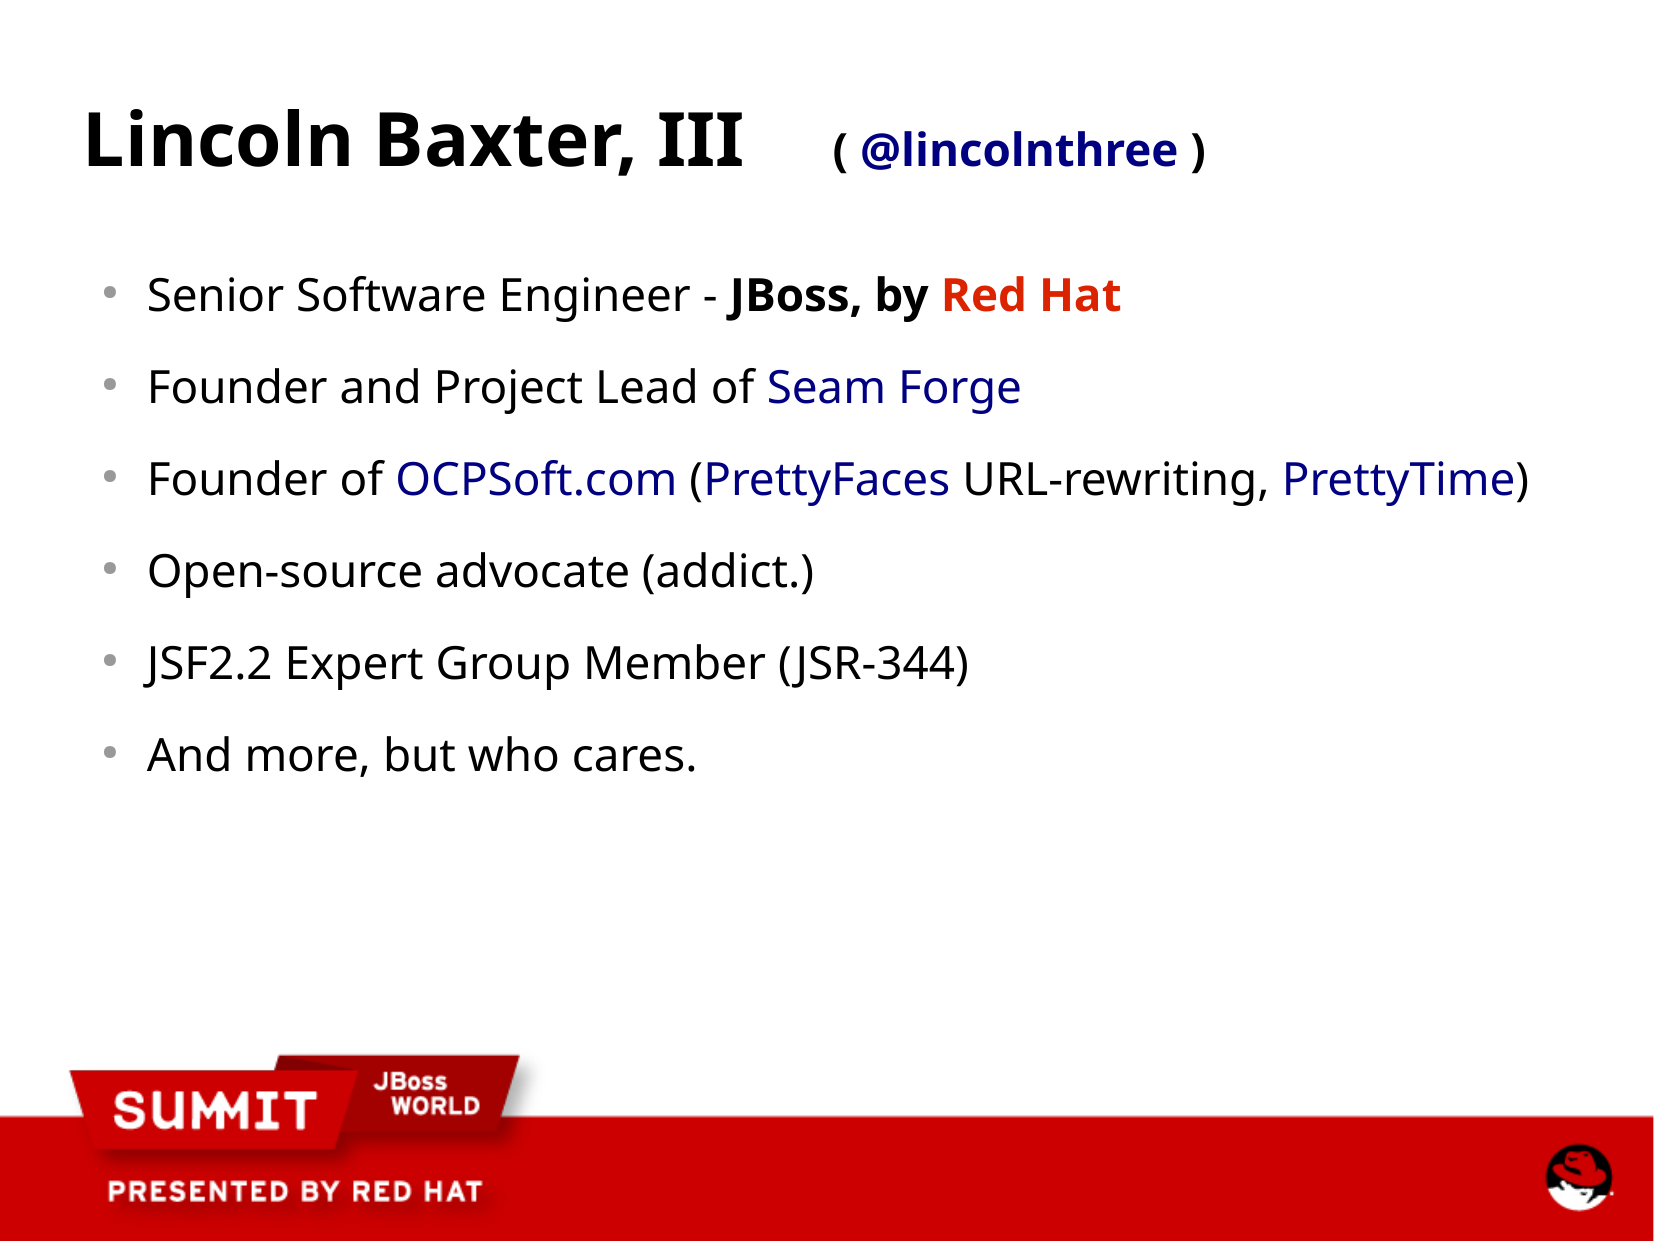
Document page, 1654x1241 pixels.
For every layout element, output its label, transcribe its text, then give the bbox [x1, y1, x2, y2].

list Senior Software Engineer - JBoss, by Red Hat Founder and Project Lead of Seam Forge Founder of OCPSoft.com (PrettyFaces URL-rewriting, PrettyTime) Open-source advocate (addict.) JSF2.2 Expert Group Member (JSR-344) And more, but who cares. [86, 262, 1576, 986]
picture [0, 1043, 1654, 1241]
title Lincoln Baxter, III ( @lincolnthree ) [82, 43, 1571, 231]
